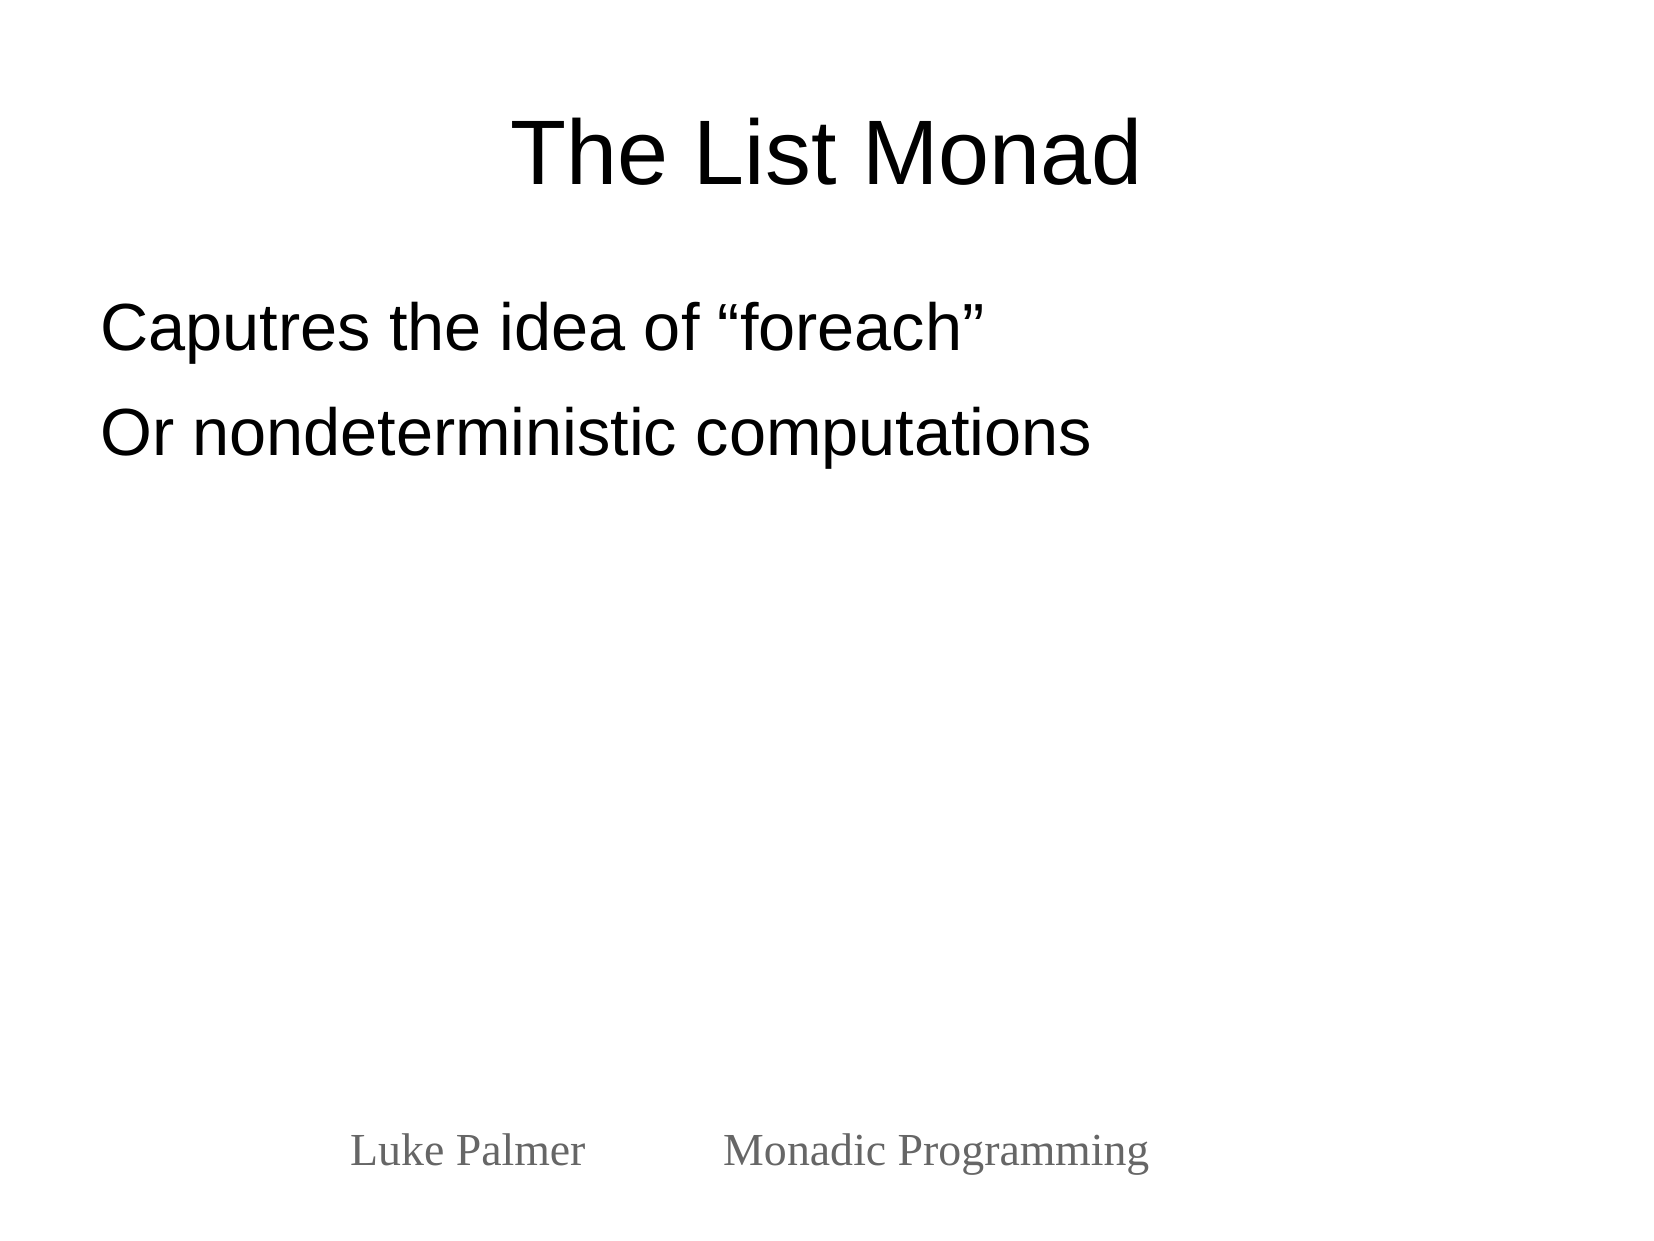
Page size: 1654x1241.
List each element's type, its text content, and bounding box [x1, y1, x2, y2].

title The List Monad [82, 49, 1571, 257]
list Caputres the idea of “foreach” Or nondeterministic computations [82, 290, 1571, 1109]
